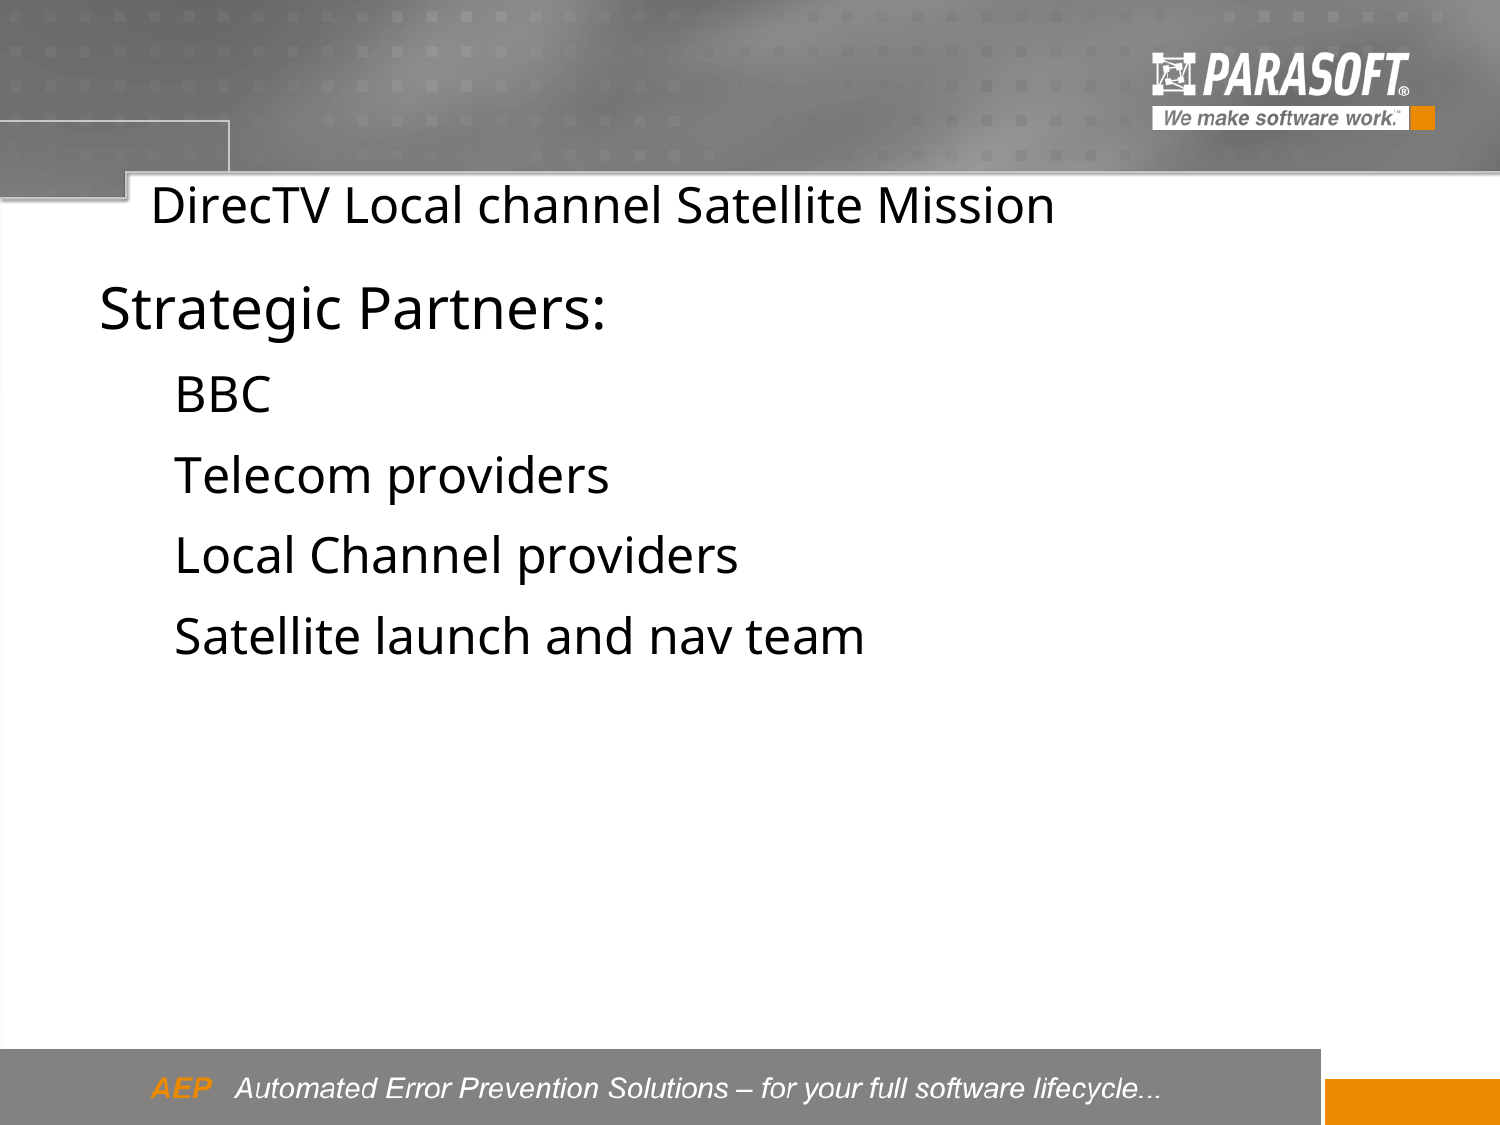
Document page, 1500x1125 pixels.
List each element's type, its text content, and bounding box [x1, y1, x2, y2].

title DirecTV Local channel Satellite Mission [150, 173, 1426, 235]
picture [0, 0, 1500, 1125]
list Strategic Partners: BBC Telecom providers Local Channel providers Satellite launch and nav team [99, 267, 1450, 995]
